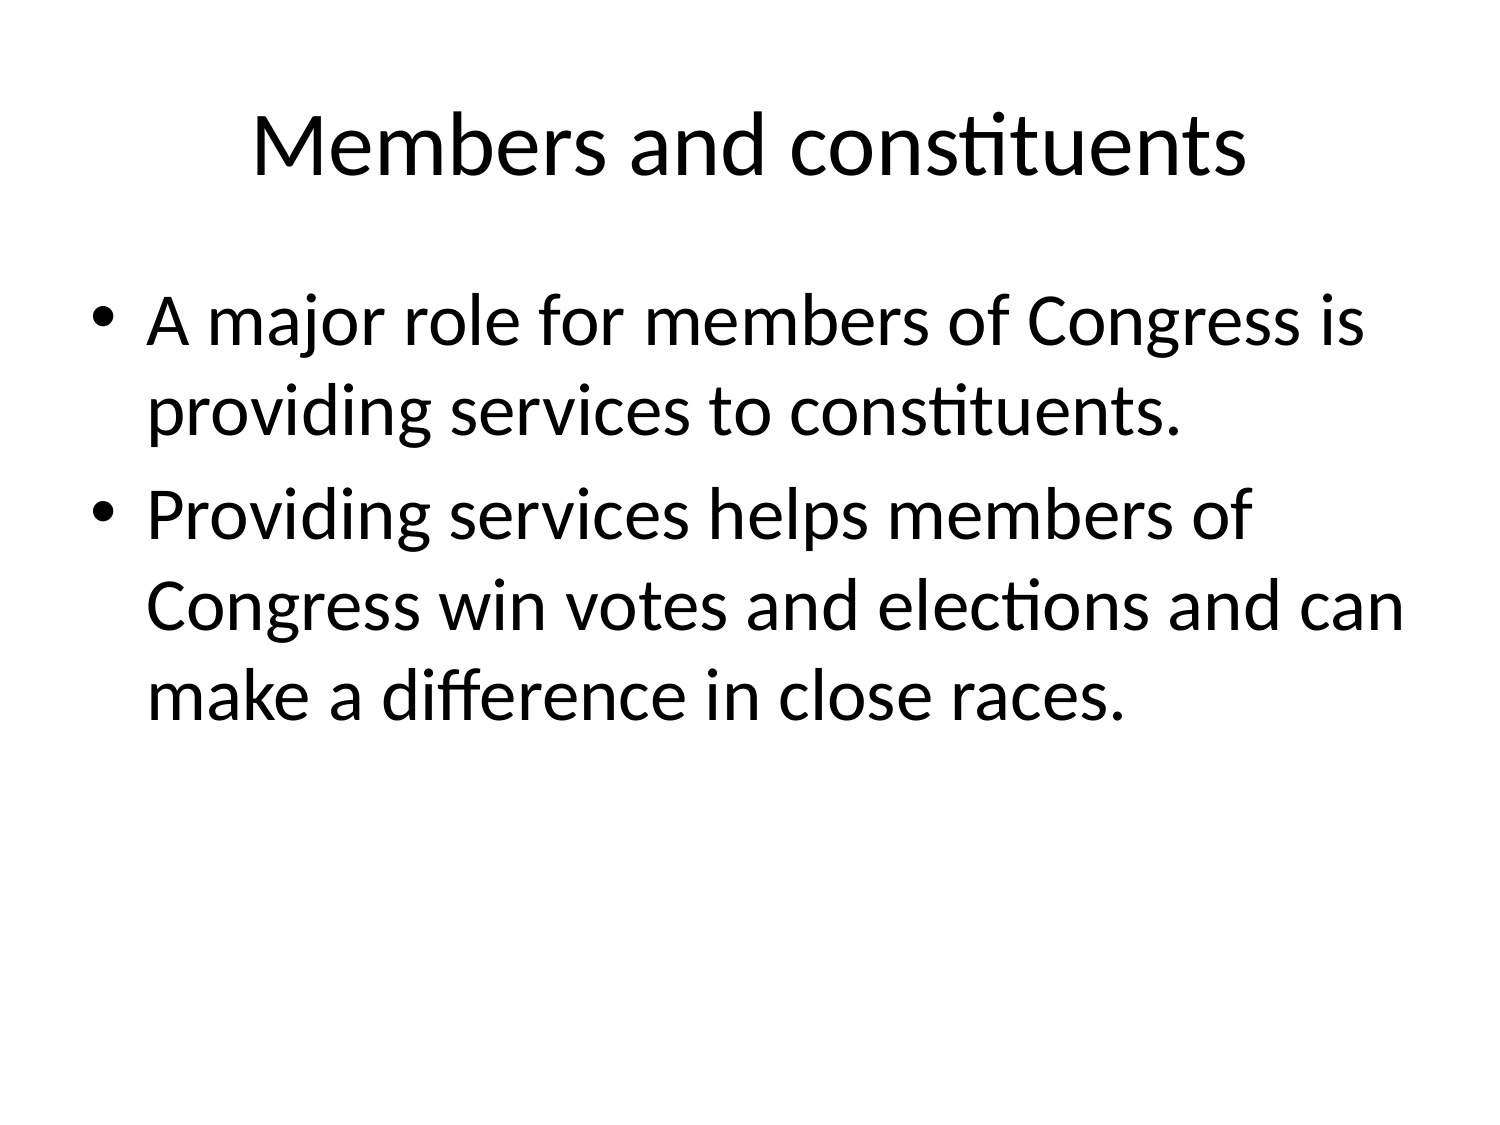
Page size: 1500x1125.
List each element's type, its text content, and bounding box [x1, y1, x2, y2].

title Members and constituents [75, 45, 1425, 233]
list A major role for members of Congress is providing services to constituents. Providing services helps members of Congress win votes and elections and can make a difference in close races. [75, 262, 1425, 1005]
